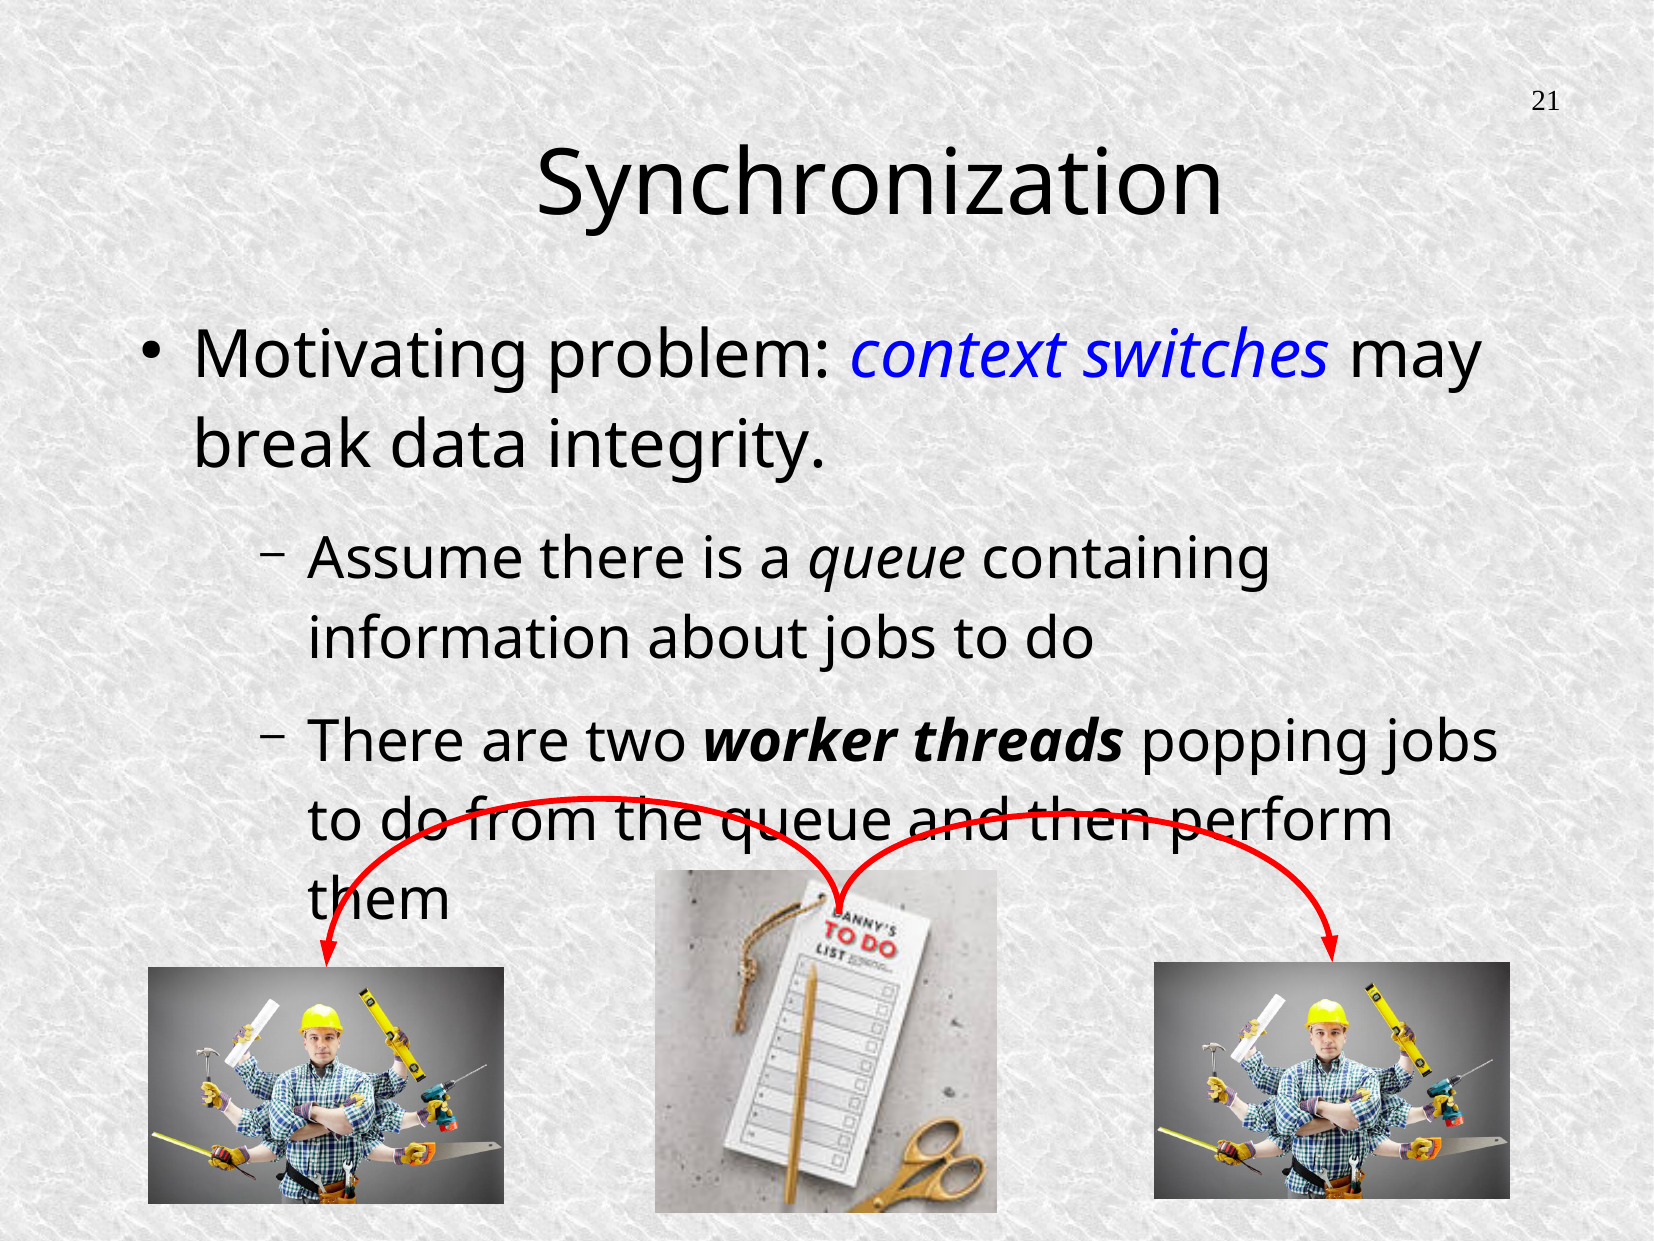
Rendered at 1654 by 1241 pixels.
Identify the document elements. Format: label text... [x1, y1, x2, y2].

picture [0, 0, 1654, 1241]
title Synchronization [123, 73, 1536, 284]
list Motivating problem: context switches may break data integrity. Assume there is a queue containing information about jobs to do There are two worker threads popping jobs to do from the queue and then perform them [121, 305, 1534, 1206]
